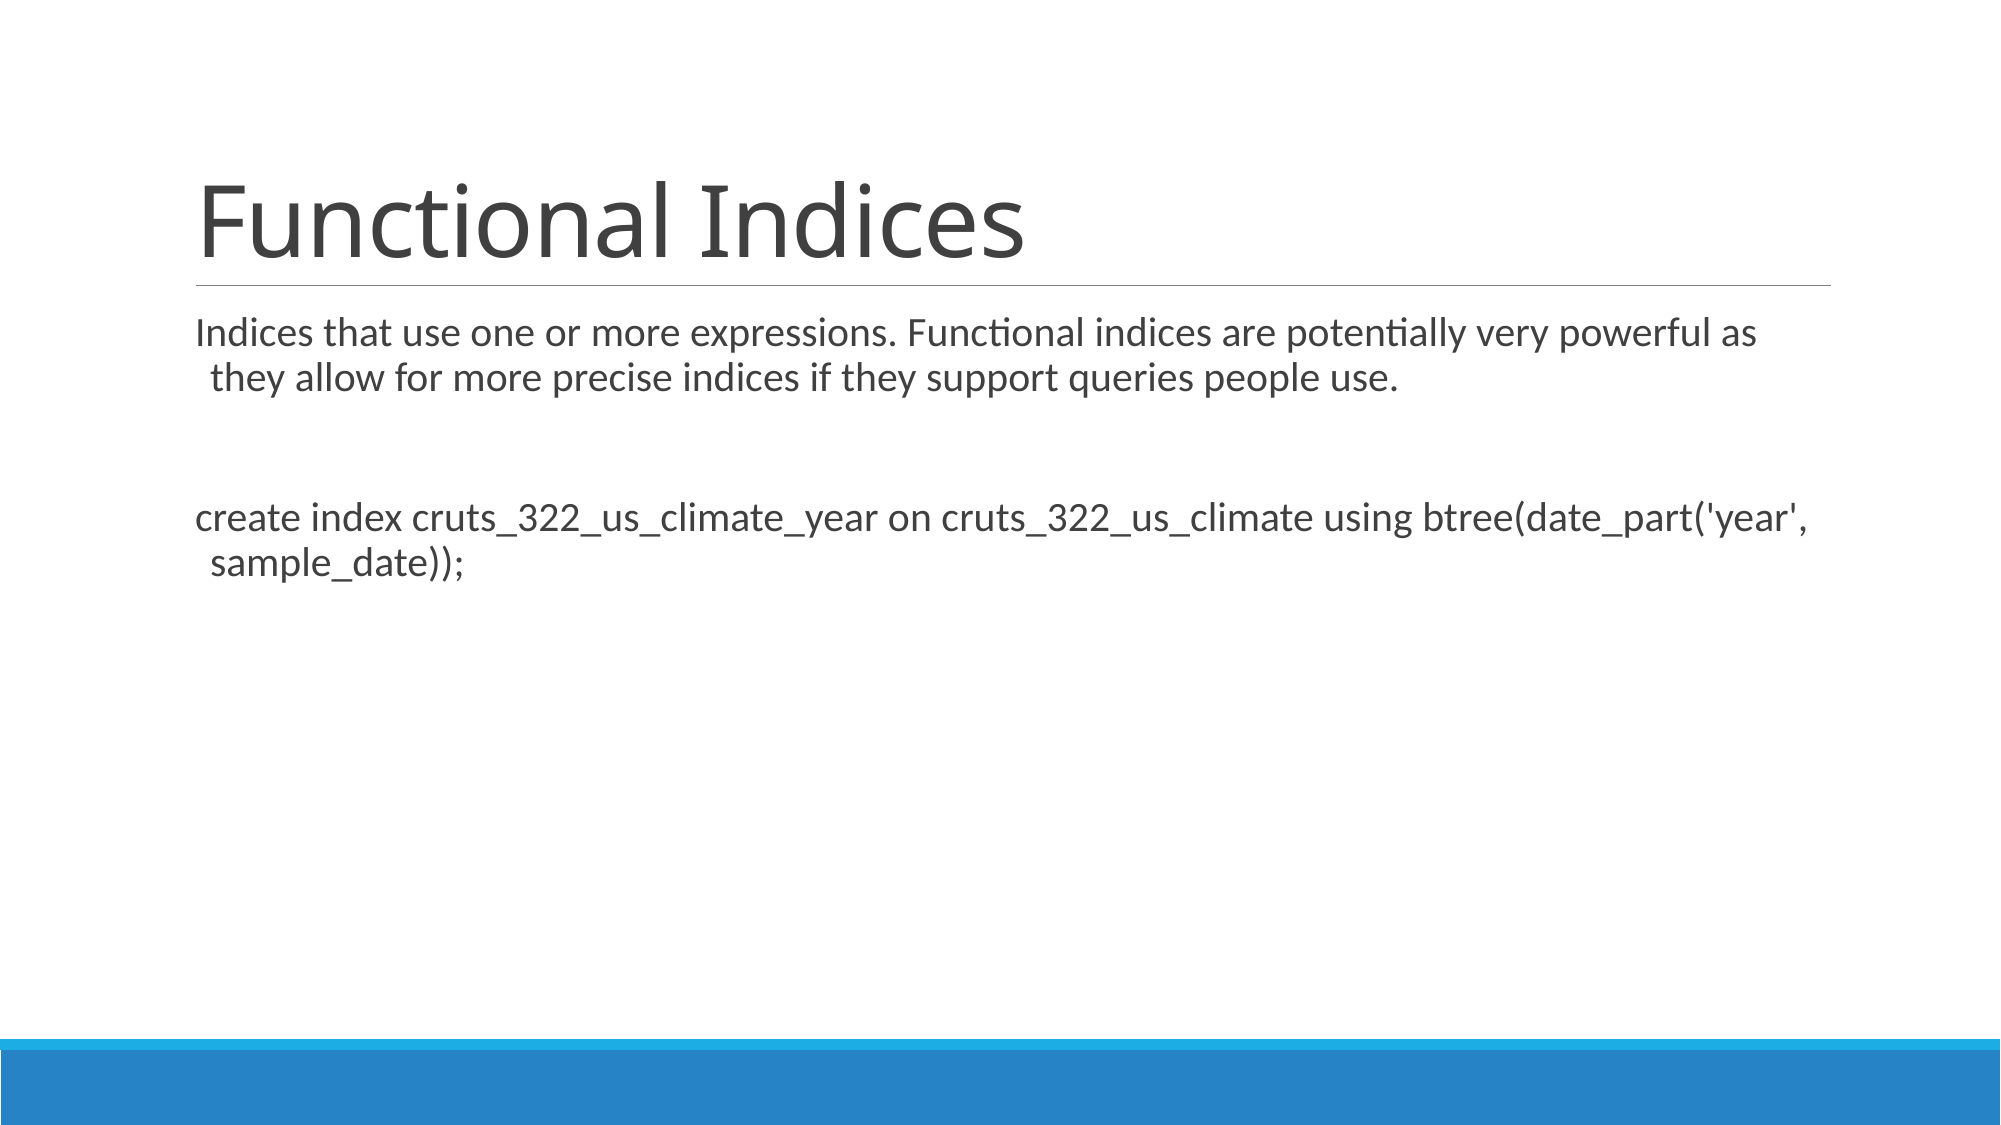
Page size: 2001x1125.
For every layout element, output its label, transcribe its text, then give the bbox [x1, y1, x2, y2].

title Functional Indices [180, 47, 1831, 286]
list Indices that use one or more expressions. Functional indices are potentially very powerful as they allow for more precise indices if they support queries people use. create index cruts_322_us_climate_year on cruts_322_us_climate using btree(date_part('year', sample_date)); [180, 302, 1831, 963]
